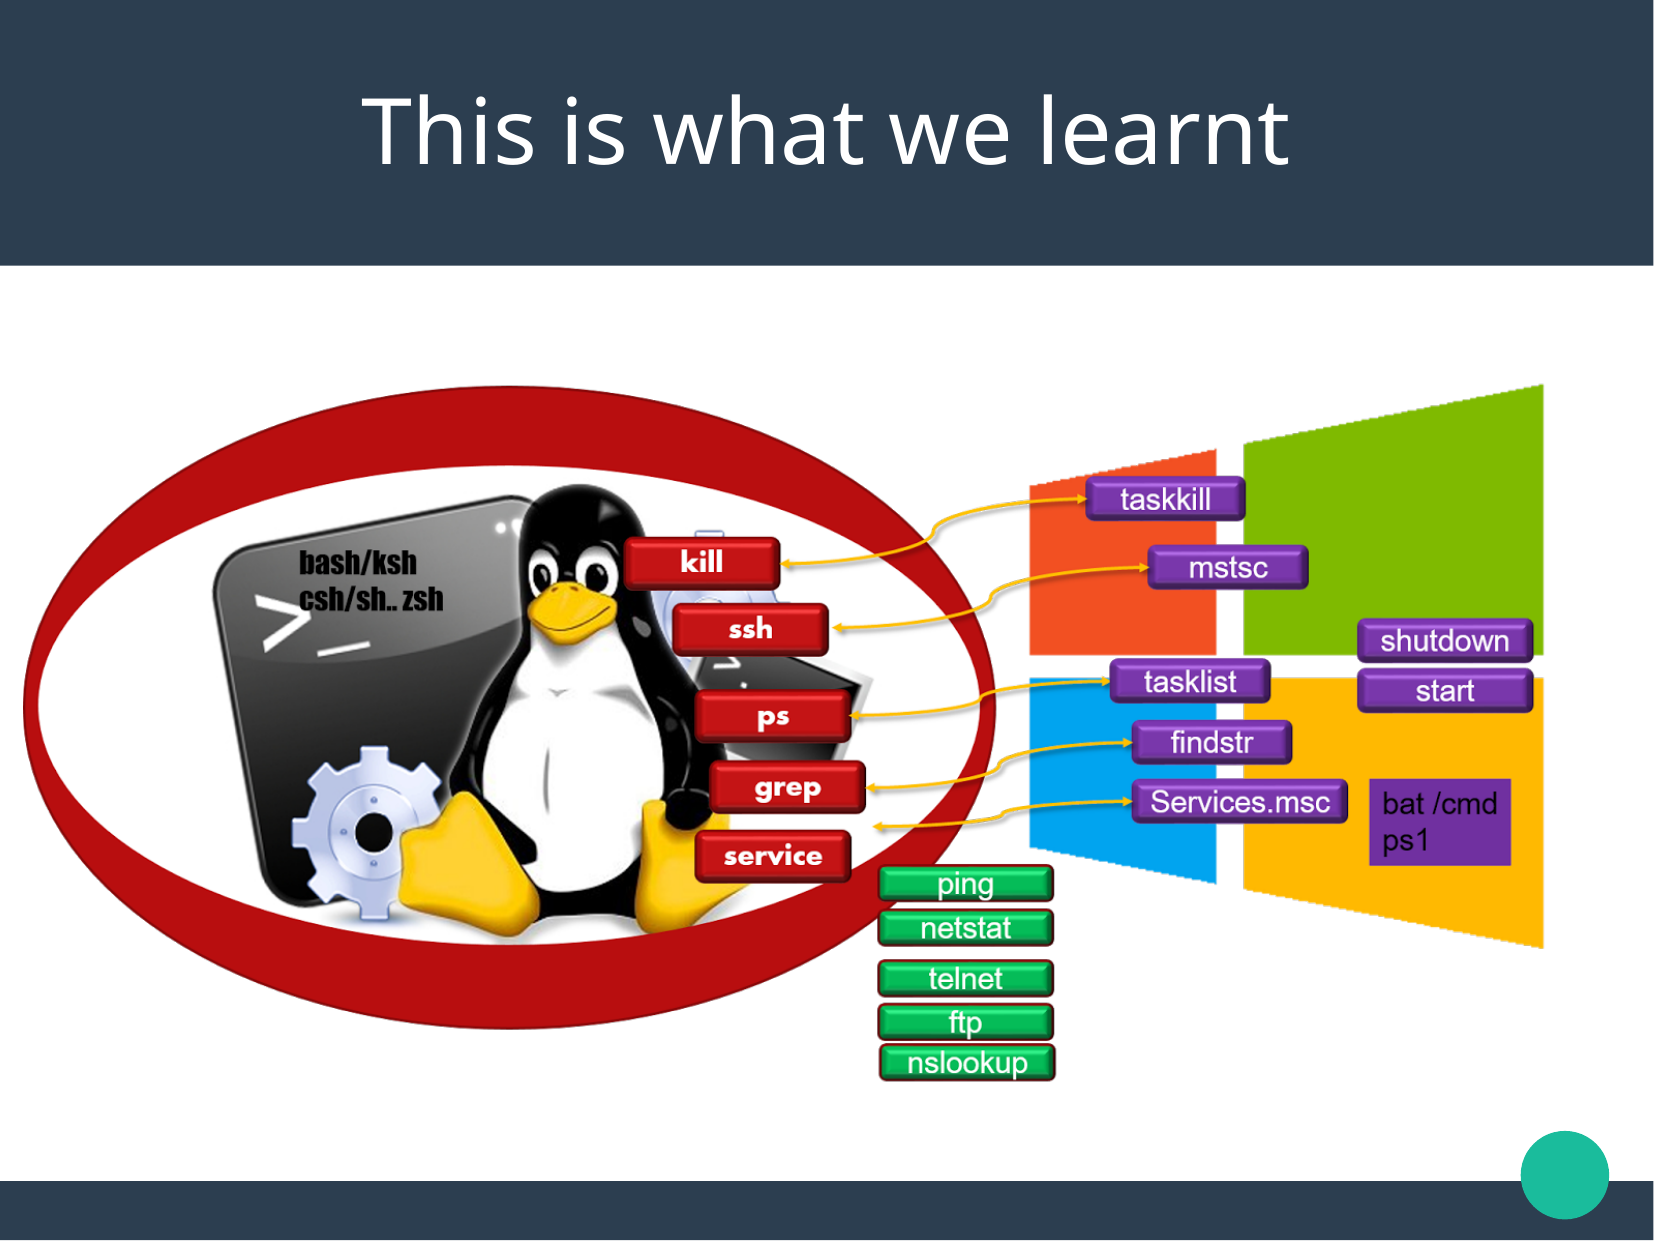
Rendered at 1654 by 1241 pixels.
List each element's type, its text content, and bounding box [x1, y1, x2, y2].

picture [23, 276, 1654, 1099]
text_box This is what we learnt [59, 49, 1595, 207]
